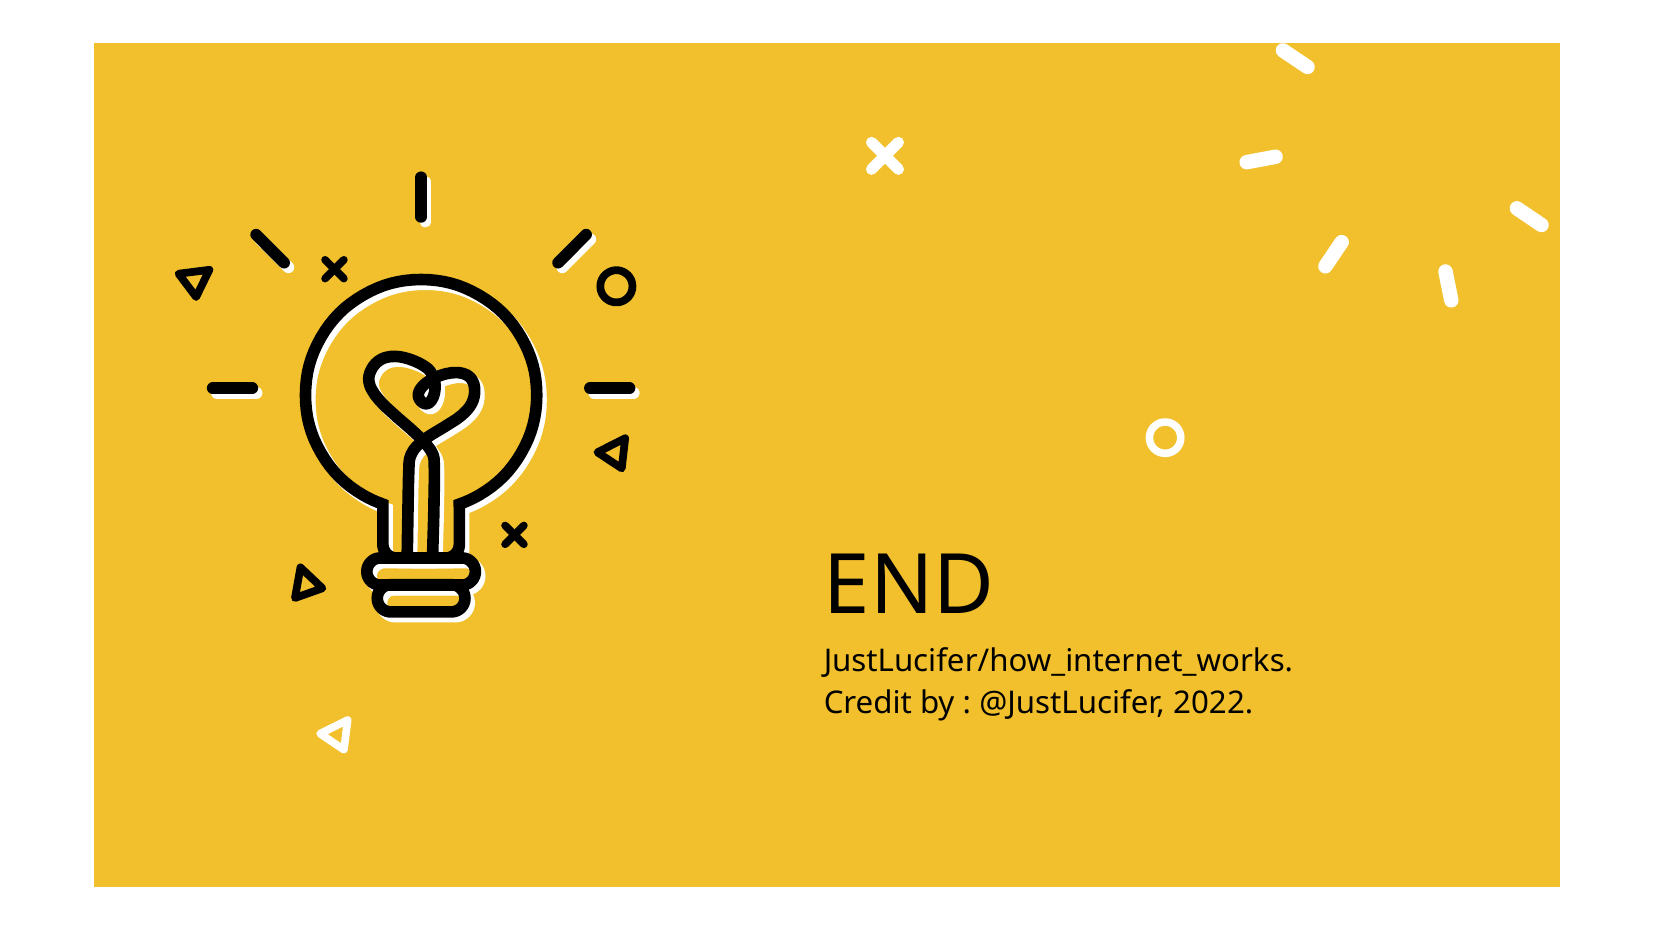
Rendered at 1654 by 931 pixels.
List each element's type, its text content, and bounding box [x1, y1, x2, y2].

title JustLucifer/how_internet_works. Credit by : @JustLucifer, 2022. [823, 626, 1399, 735]
title END [823, 524, 1544, 638]
